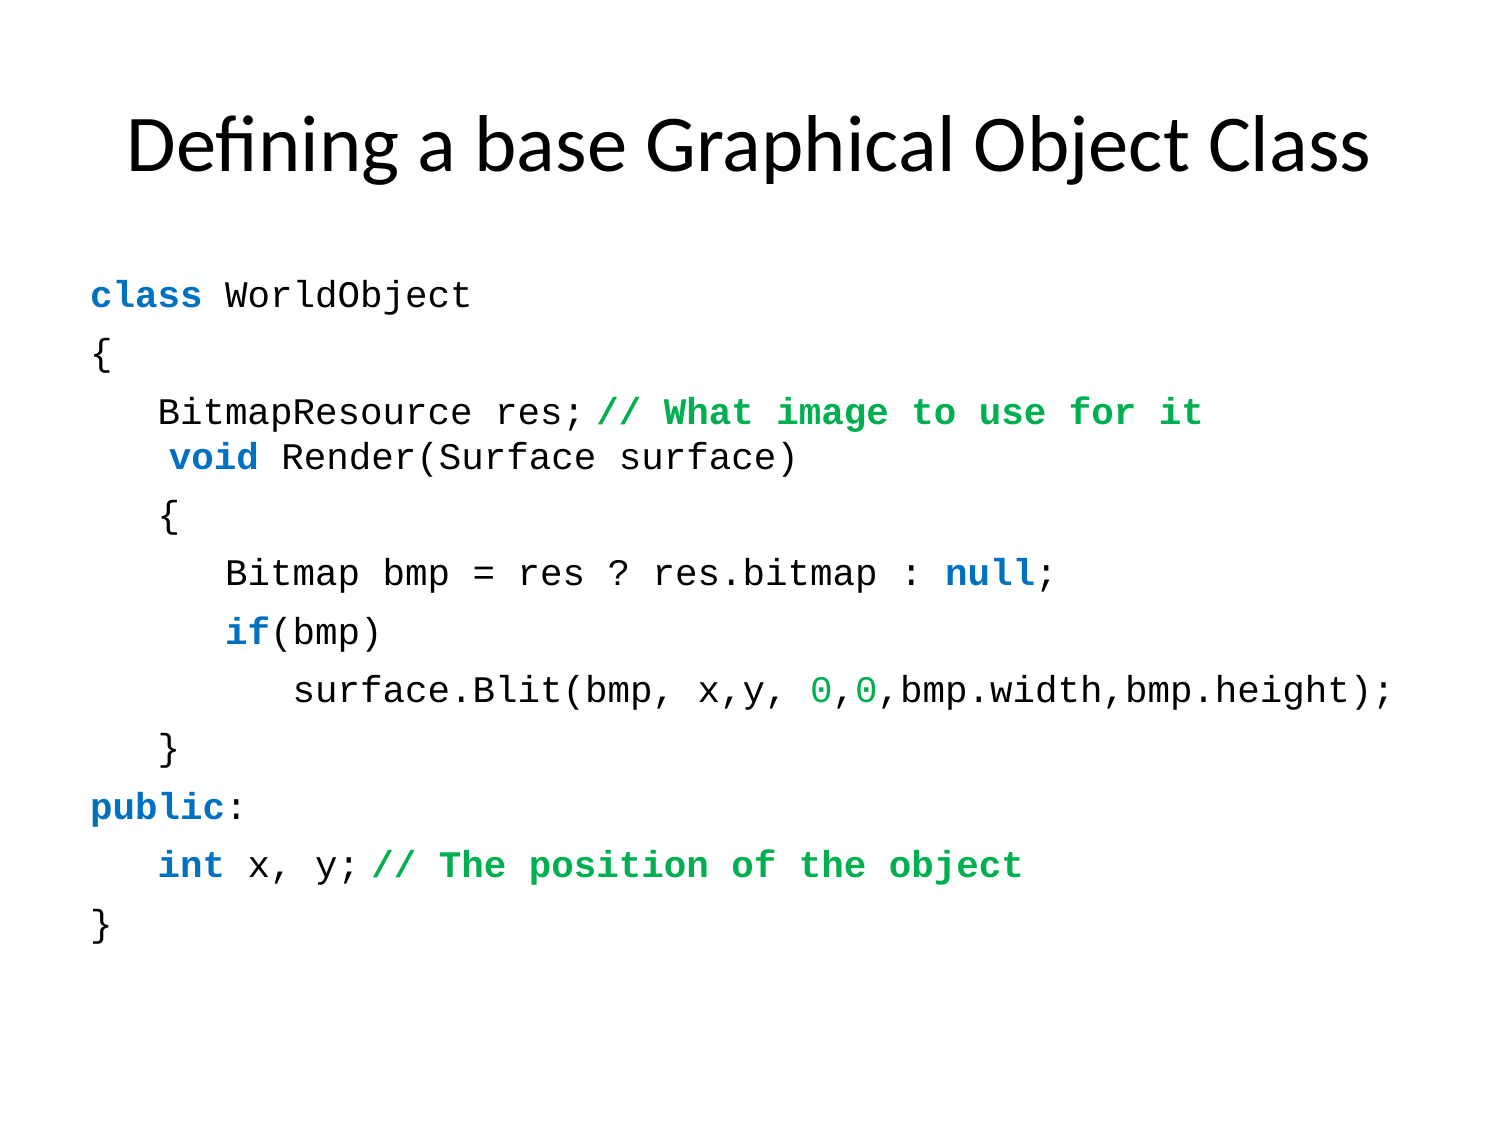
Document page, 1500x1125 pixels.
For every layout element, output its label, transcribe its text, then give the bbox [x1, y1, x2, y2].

title Defining a base Graphical Object Class [75, 45, 1425, 233]
list class WorldObject { BitmapResource res; // What image to use for it void Render(Surface surface) { Bitmap bmp = res ? res.bitmap : null; if(bmp) surface.Blit(bmp, x,y, 0,0,bmp.width,bmp.height); } public: int x, y; // The position of the object } [75, 262, 1425, 1005]
